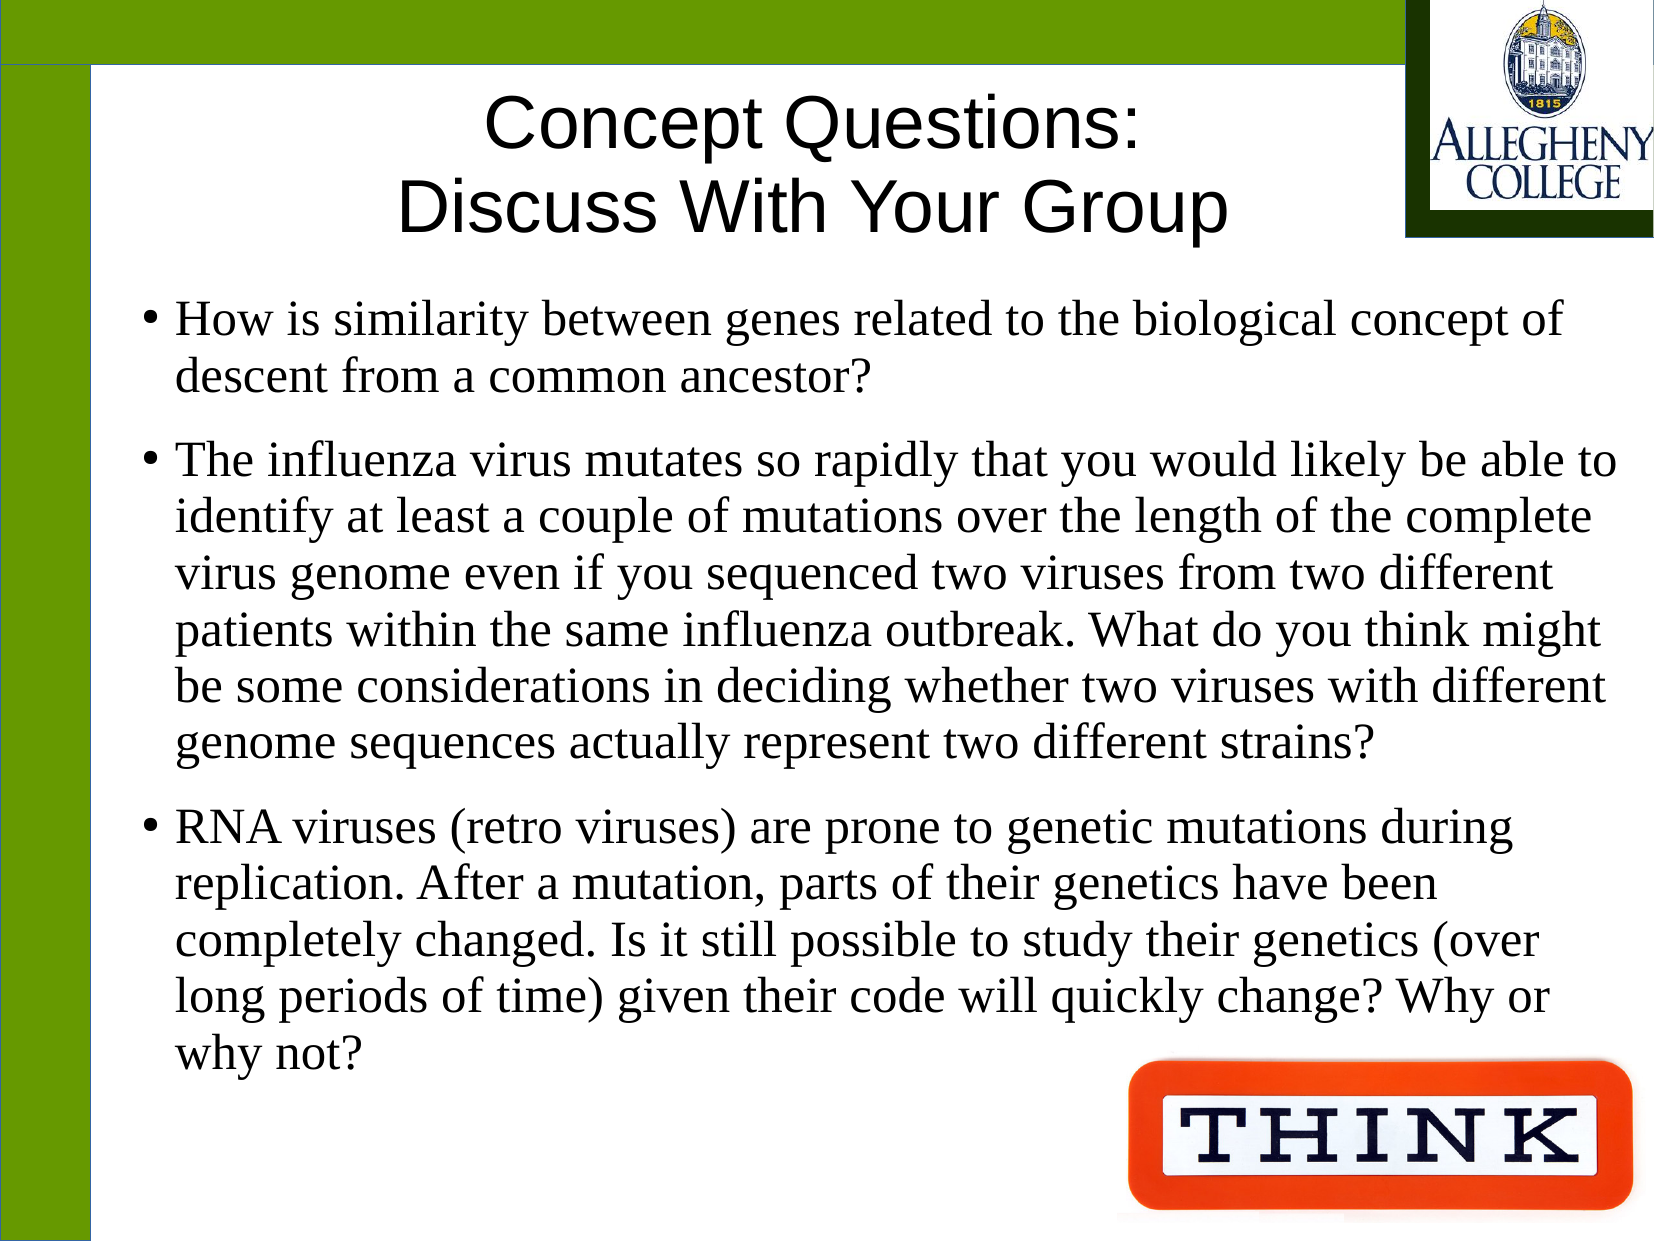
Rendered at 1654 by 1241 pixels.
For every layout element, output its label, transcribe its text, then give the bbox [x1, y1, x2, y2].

picture [1430, 0, 1654, 210]
text_box [0, 0, 1654, 1241]
list How is similarity between genes related to the biological concept of descent from a common ancestor? The influenza virus mutates so rapidly that you would likely be able to identify at least a couple of mutations over the length of the complete virus genome even if you sequenced two viruses from two different patients within the same influenza outbreak. What do you think might be some considerations in deciding whether two viruses with different genome sequences actually represent two different strains? RNA viruses (retro viruses) are prone to genetic mutations during replication. After a mutation, parts of their genetics have been completely changed. Is it still possible to study their genetics (over long periods of time) given their code will quickly change? Why or why not? [141, 290, 1630, 1141]
picture [1117, 1044, 1646, 1223]
title Concept Questions: Discuss With Your Group [112, 65, 1515, 269]
